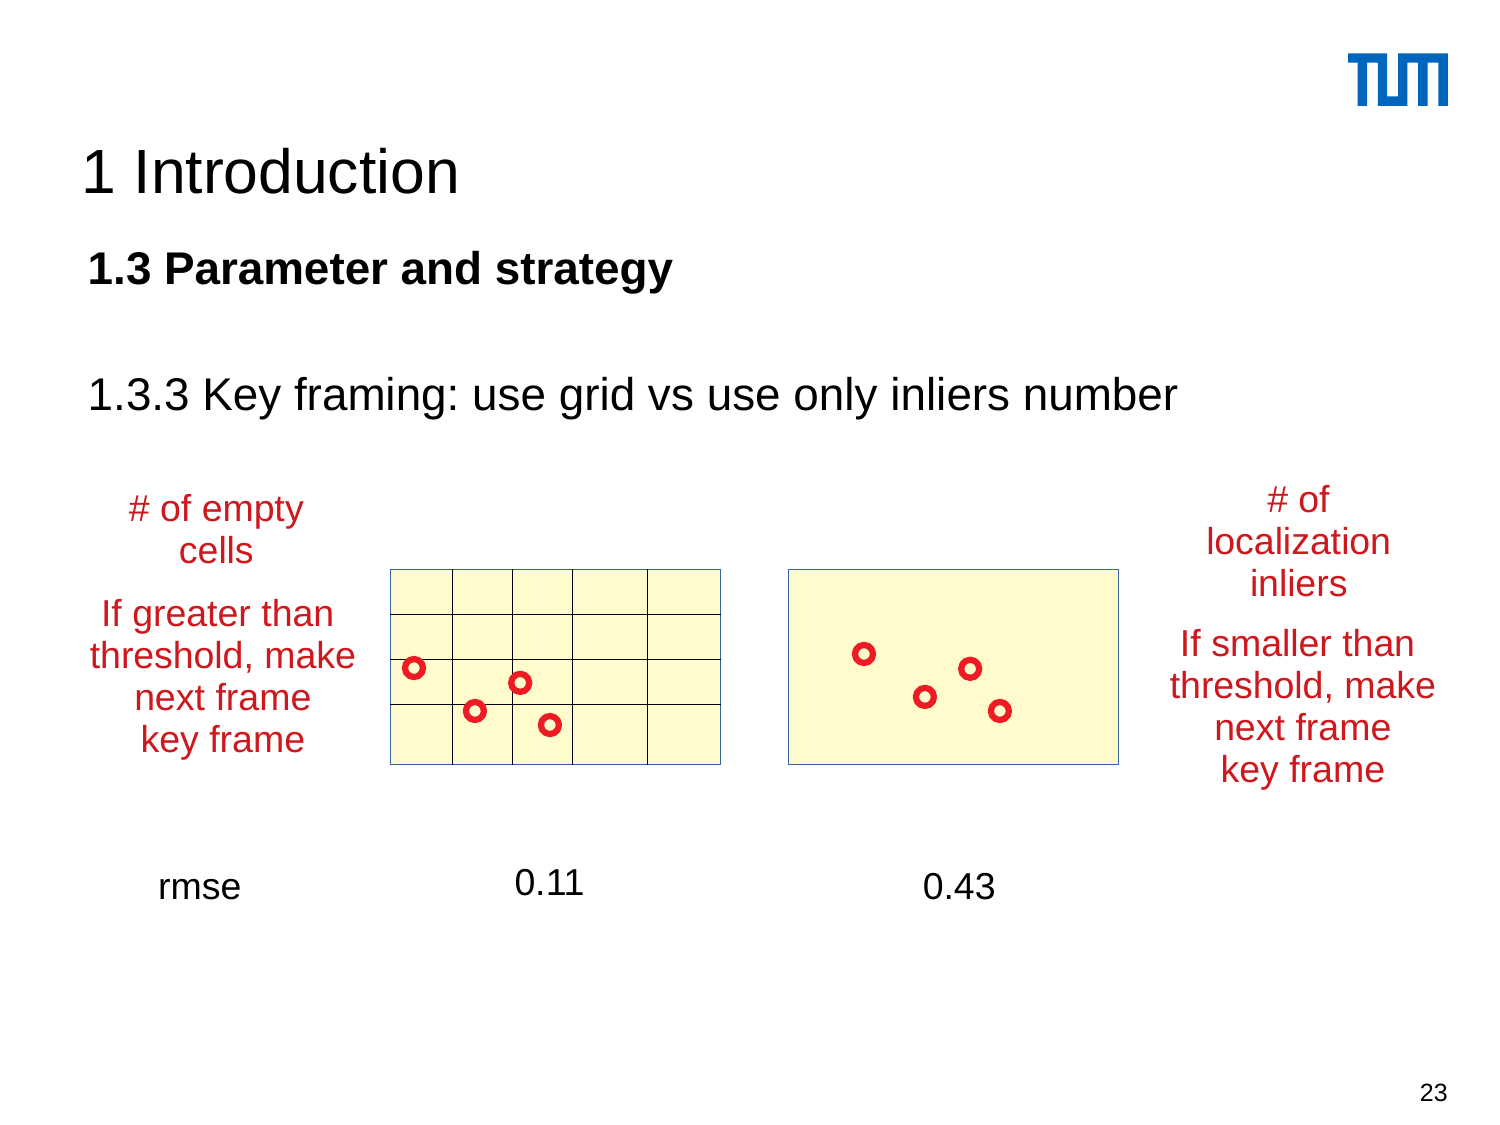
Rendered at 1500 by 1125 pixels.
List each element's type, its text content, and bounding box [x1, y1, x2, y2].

text_box If greater than threshold, make next frame key frame [75, 585, 371, 768]
text_box [390, 660, 452, 704]
text_box [453, 705, 512, 765]
text_box [453, 569, 512, 614]
text_box [573, 660, 647, 704]
text_box [573, 569, 647, 614]
text_box If smaller than threshold, make next frame key frame [1155, 615, 1451, 798]
text_box [453, 615, 512, 659]
text_box [573, 615, 647, 659]
slide_number <number> [1111, 1061, 1448, 1122]
text_box [390, 705, 452, 765]
text_box [470, 706, 480, 716]
text_box [515, 678, 525, 688]
text_box [648, 569, 721, 614]
text_box [788, 569, 1119, 765]
text_box # of localization inliers [1170, 471, 1428, 612]
text_box [648, 615, 721, 659]
text_box [453, 660, 512, 704]
text_box [513, 569, 572, 614]
text_box 0.43 [876, 857, 1042, 915]
text_box # of empty cells [87, 479, 346, 579]
text_box [513, 660, 572, 704]
text_box [573, 705, 647, 765]
text_box [513, 705, 572, 765]
text_box [513, 615, 572, 659]
list 1.3 Parameter and strategy 1.3.3 Key framing: use grid vs use only inliers number [87, 231, 1416, 963]
text_box [409, 663, 419, 673]
text_box [390, 569, 452, 614]
text_box [648, 660, 721, 704]
text_box 0.11 [467, 854, 633, 912]
text_box rmse [72, 857, 328, 915]
text_box [648, 705, 721, 765]
text_box [390, 615, 452, 659]
title 1 Introduction [81, 139, 1110, 207]
